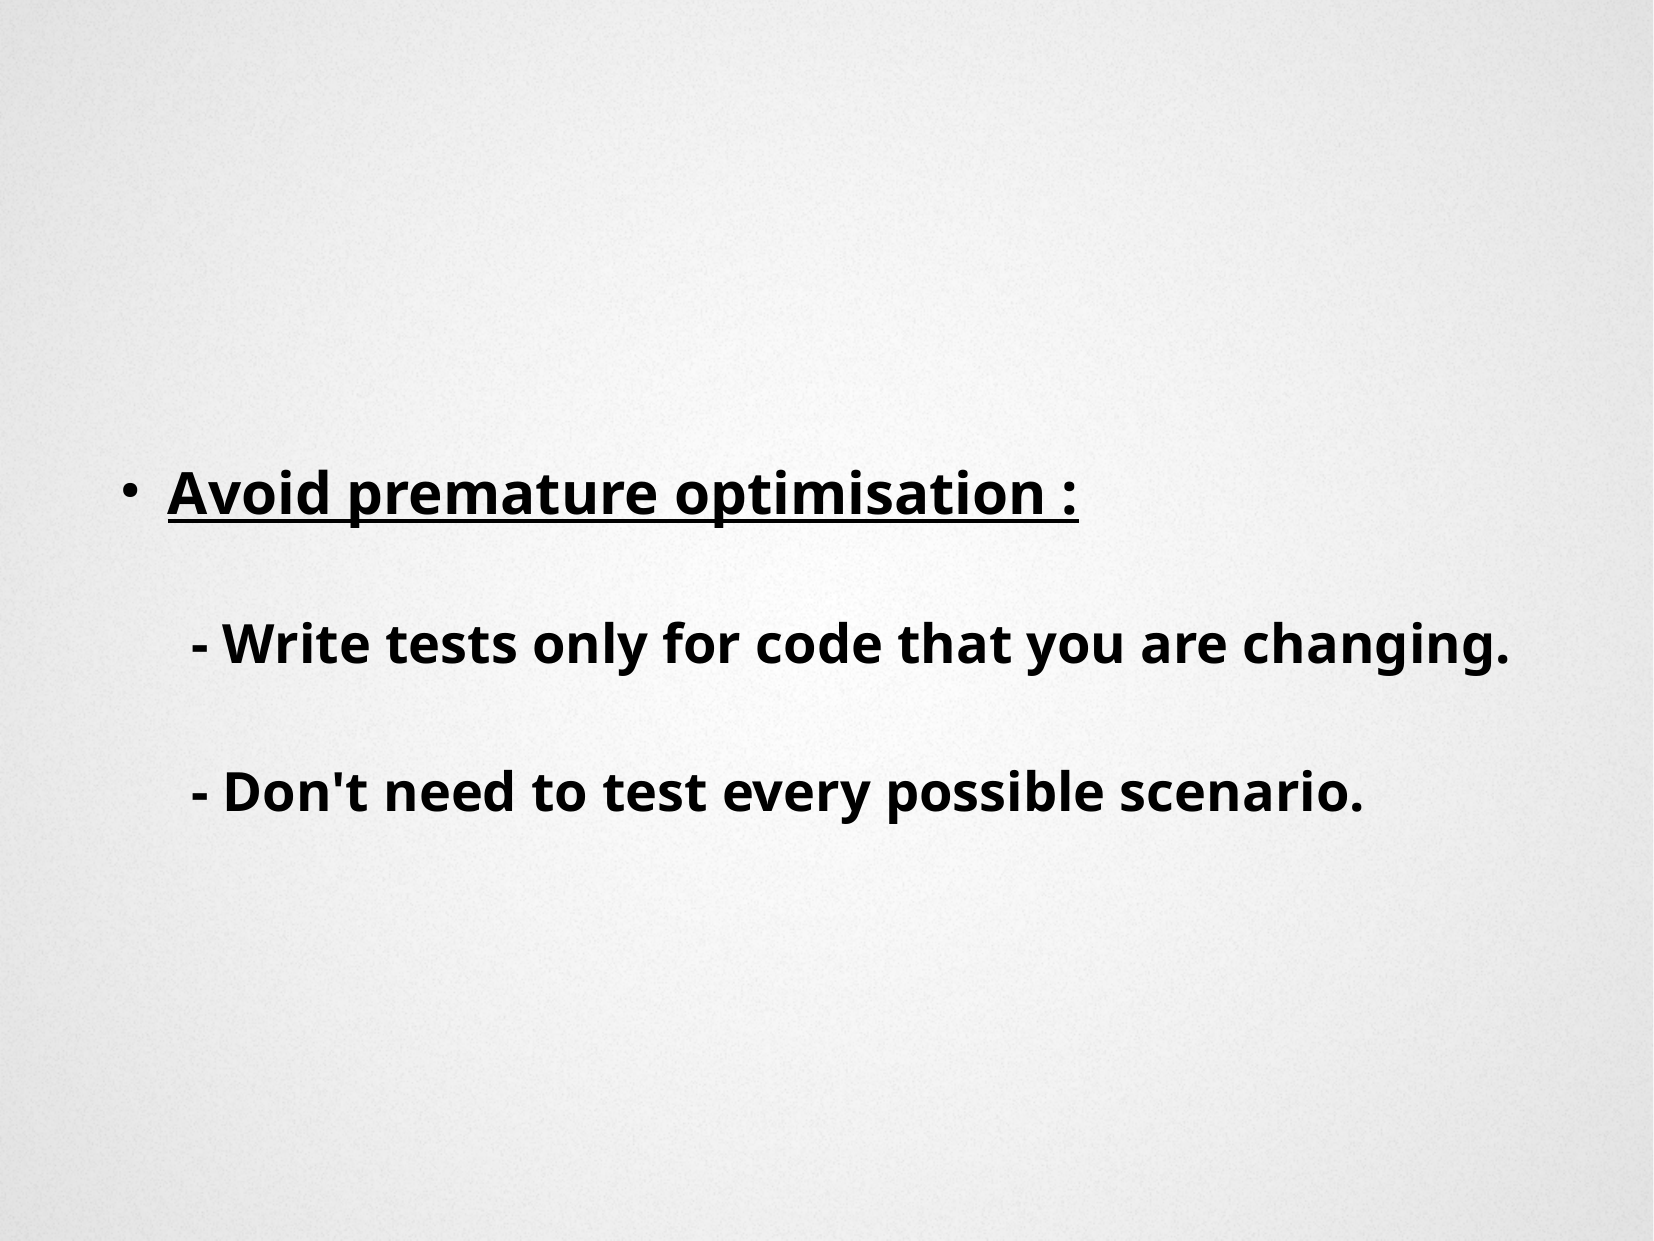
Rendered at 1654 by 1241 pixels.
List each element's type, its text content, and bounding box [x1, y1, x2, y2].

picture [0, 0, 1654, 1241]
text_box Avoid premature optimisation : - Write tests only for code that you are changing. - Don't need to test every possible scenario. [75, 337, 1576, 863]
